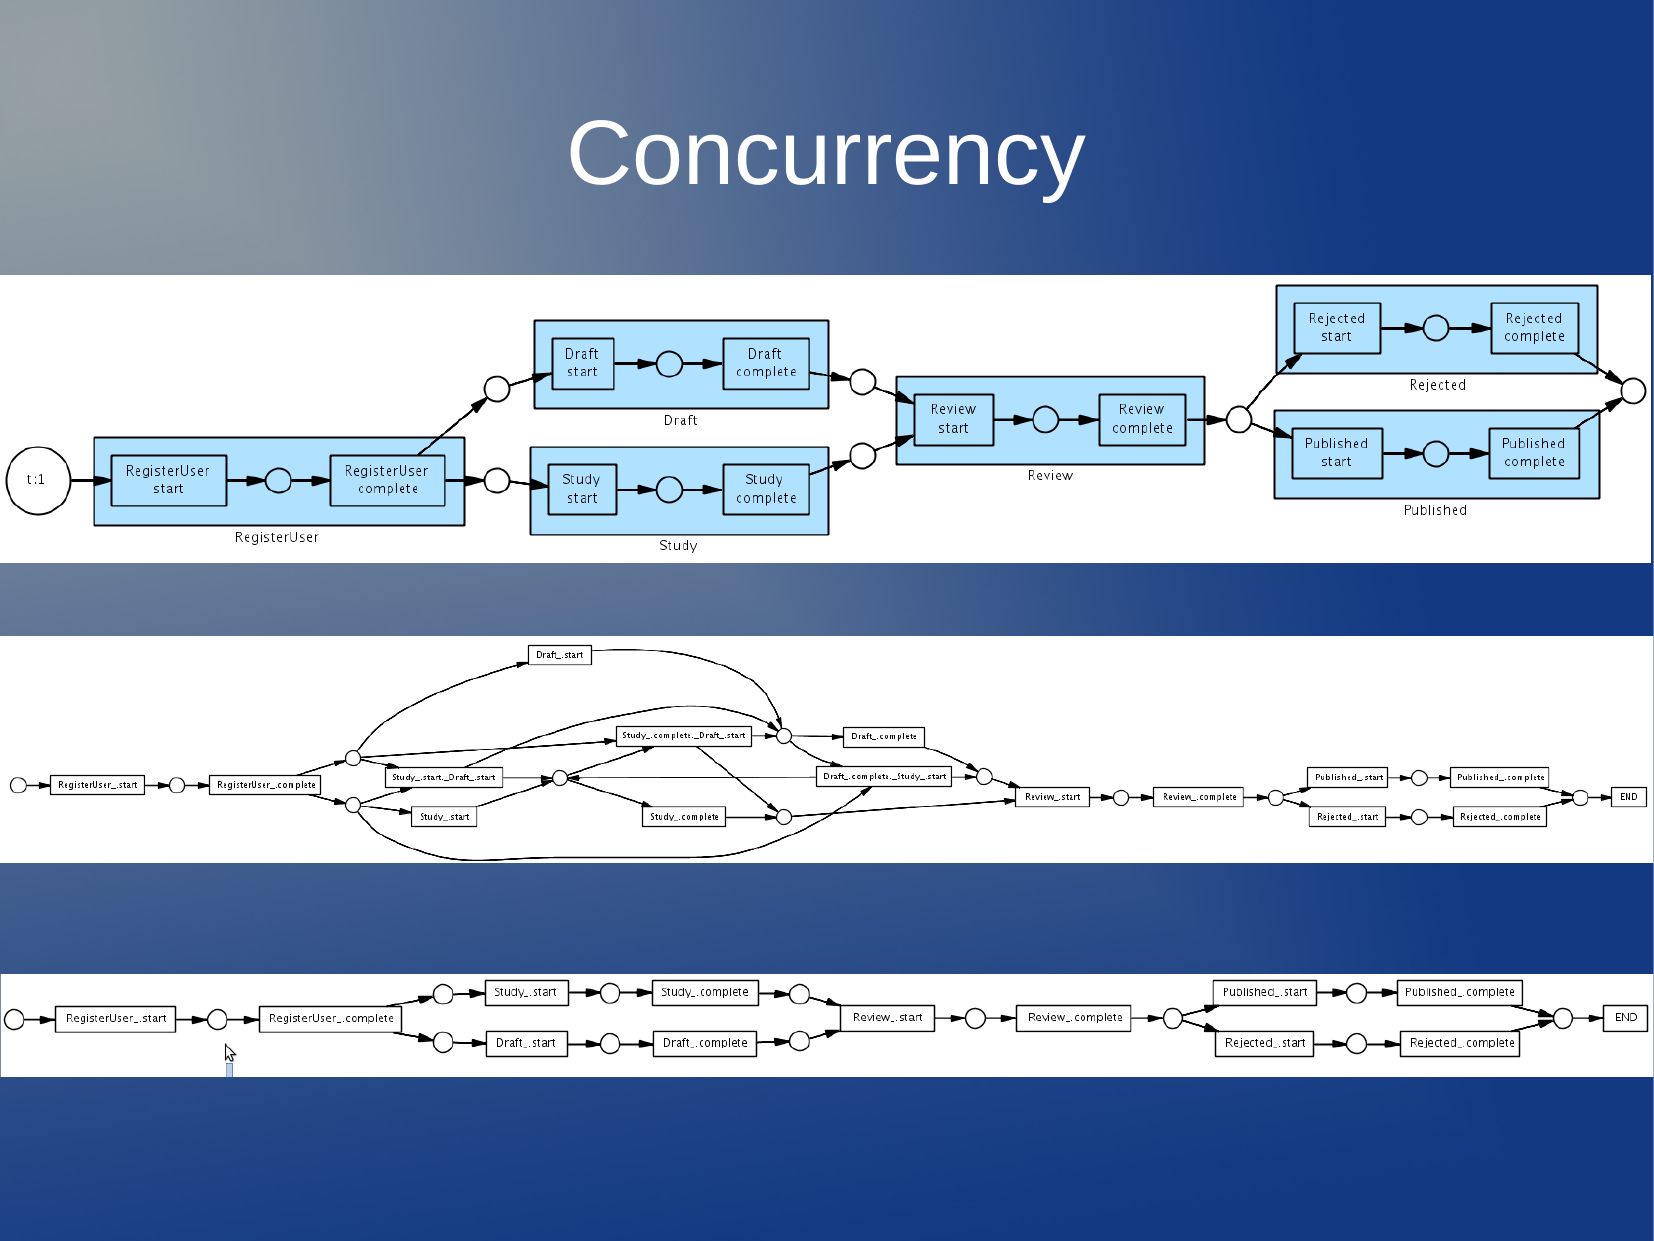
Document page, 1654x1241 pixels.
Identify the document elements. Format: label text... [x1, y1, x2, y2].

title Concurrency [82, 49, 1571, 257]
picture [0, 0, 1654, 1241]
